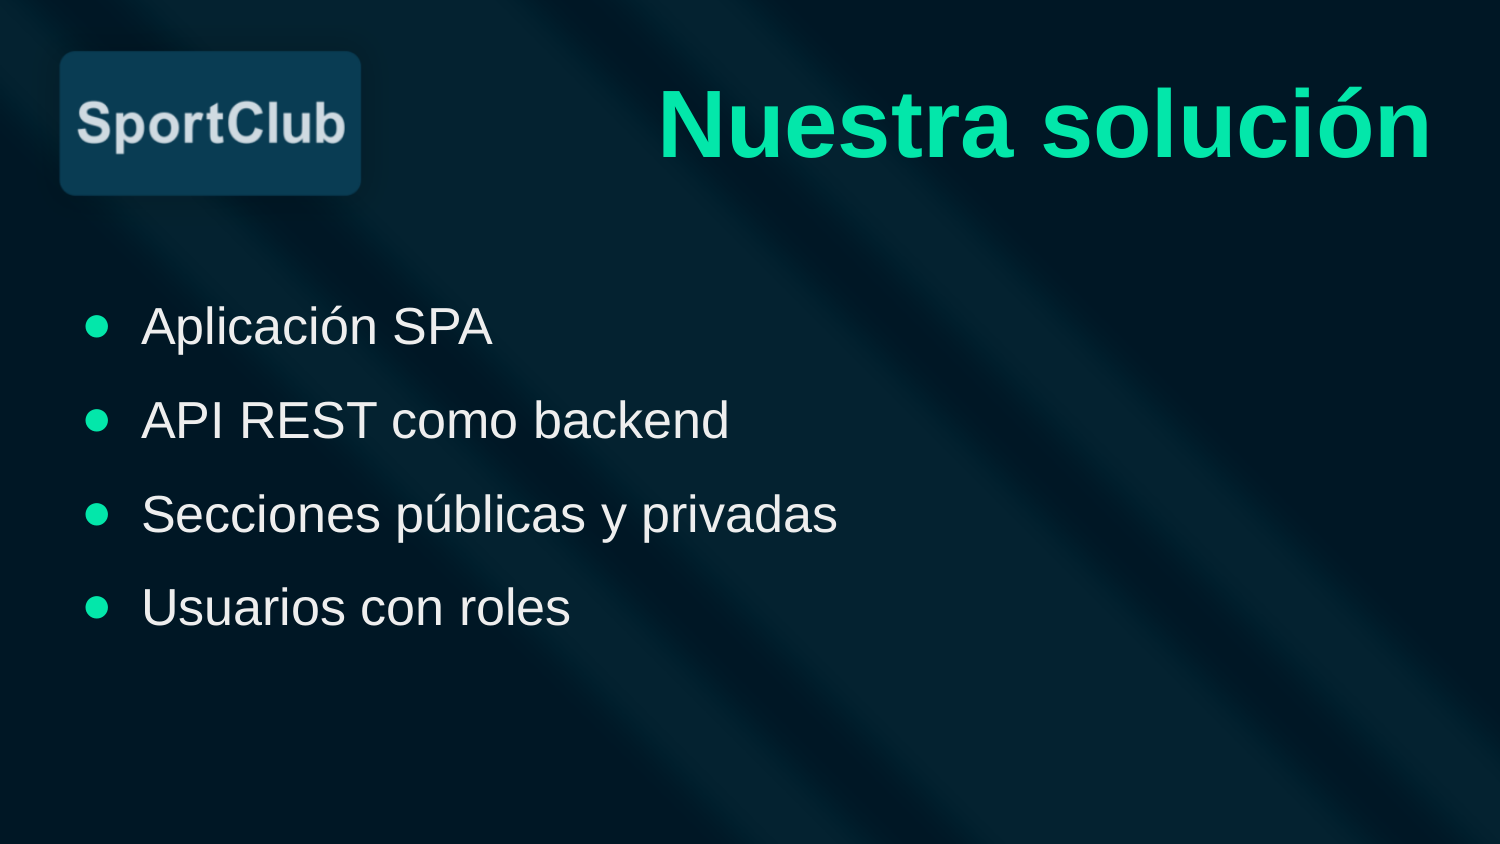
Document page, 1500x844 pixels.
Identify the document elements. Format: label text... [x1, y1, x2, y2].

title Nuestra solución [405, 54, 1449, 184]
list Aplicación SPA API REST como backend Secciones públicas y privadas Usuarios con roles [51, 246, 1449, 778]
picture [0, 0, 1500, 844]
